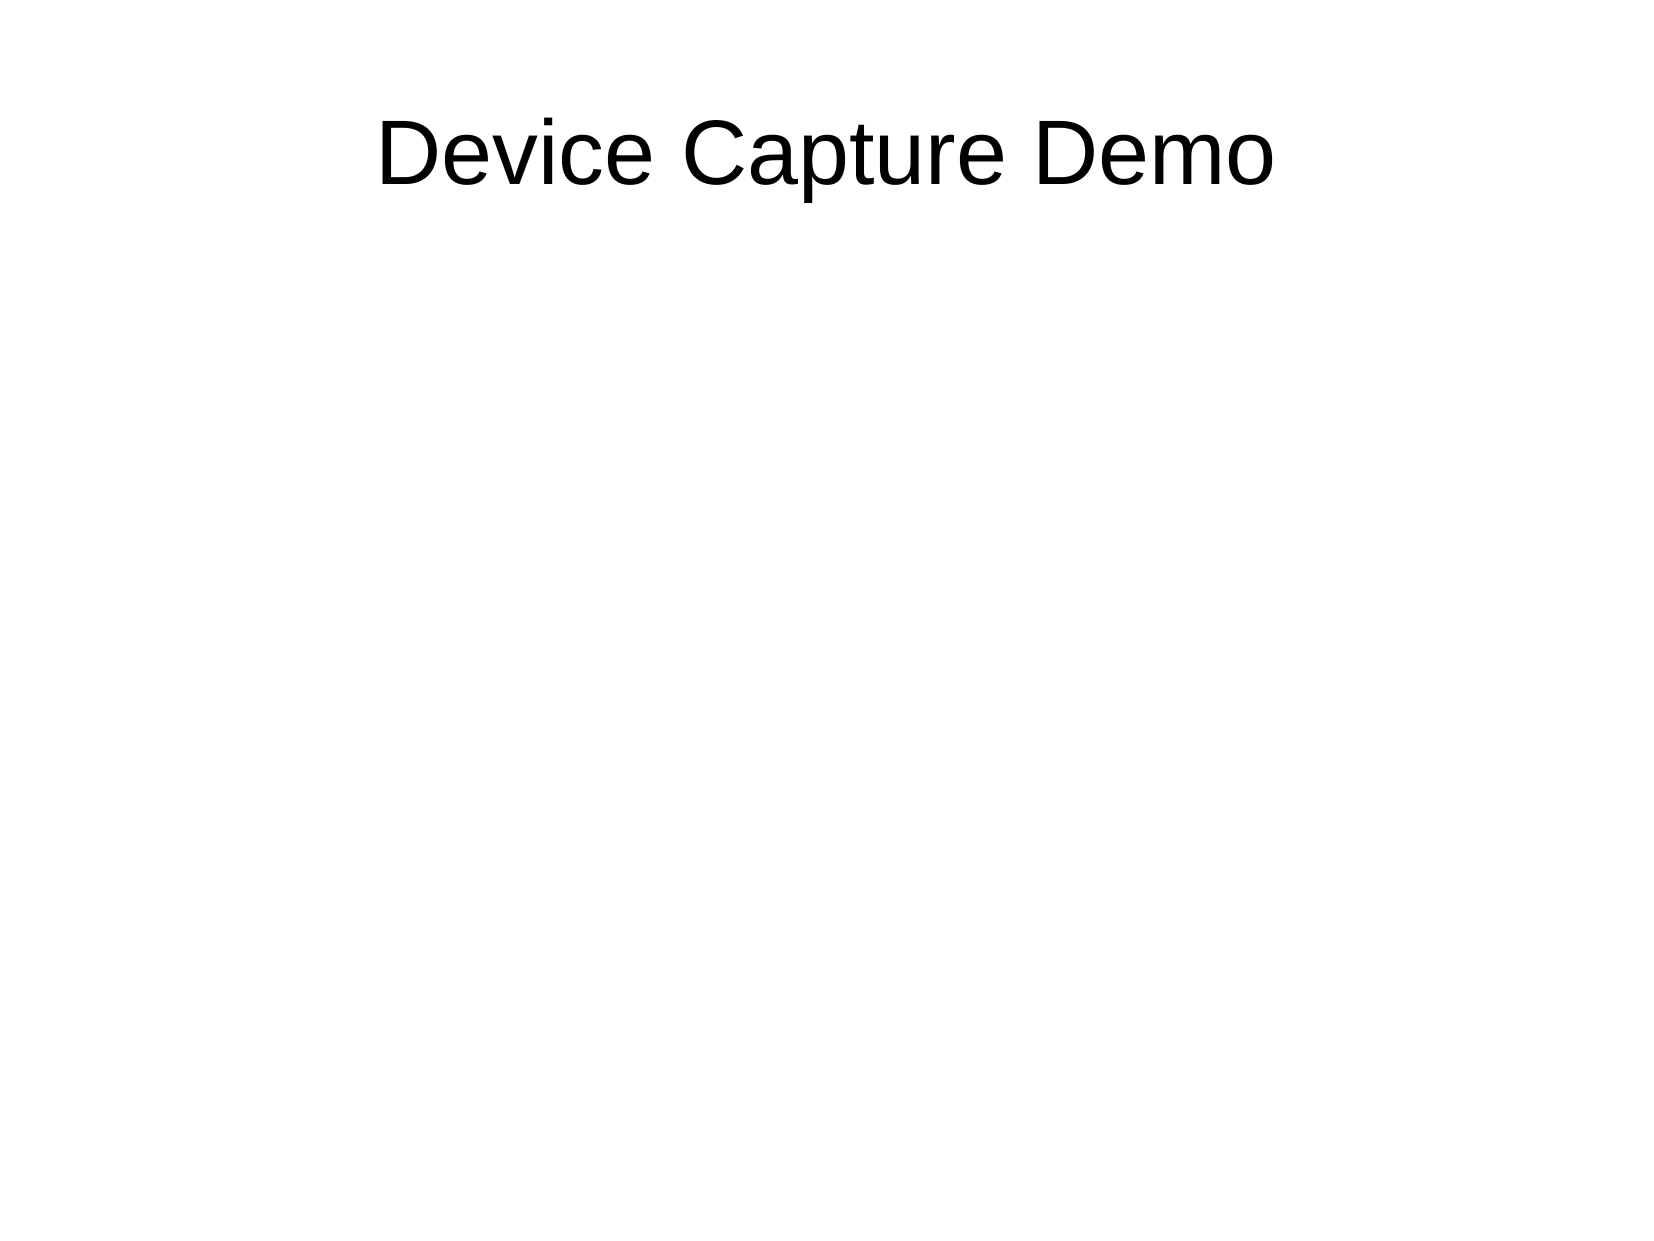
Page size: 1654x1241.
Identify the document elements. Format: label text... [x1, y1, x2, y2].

title Device Capture Demo [82, 49, 1571, 257]
